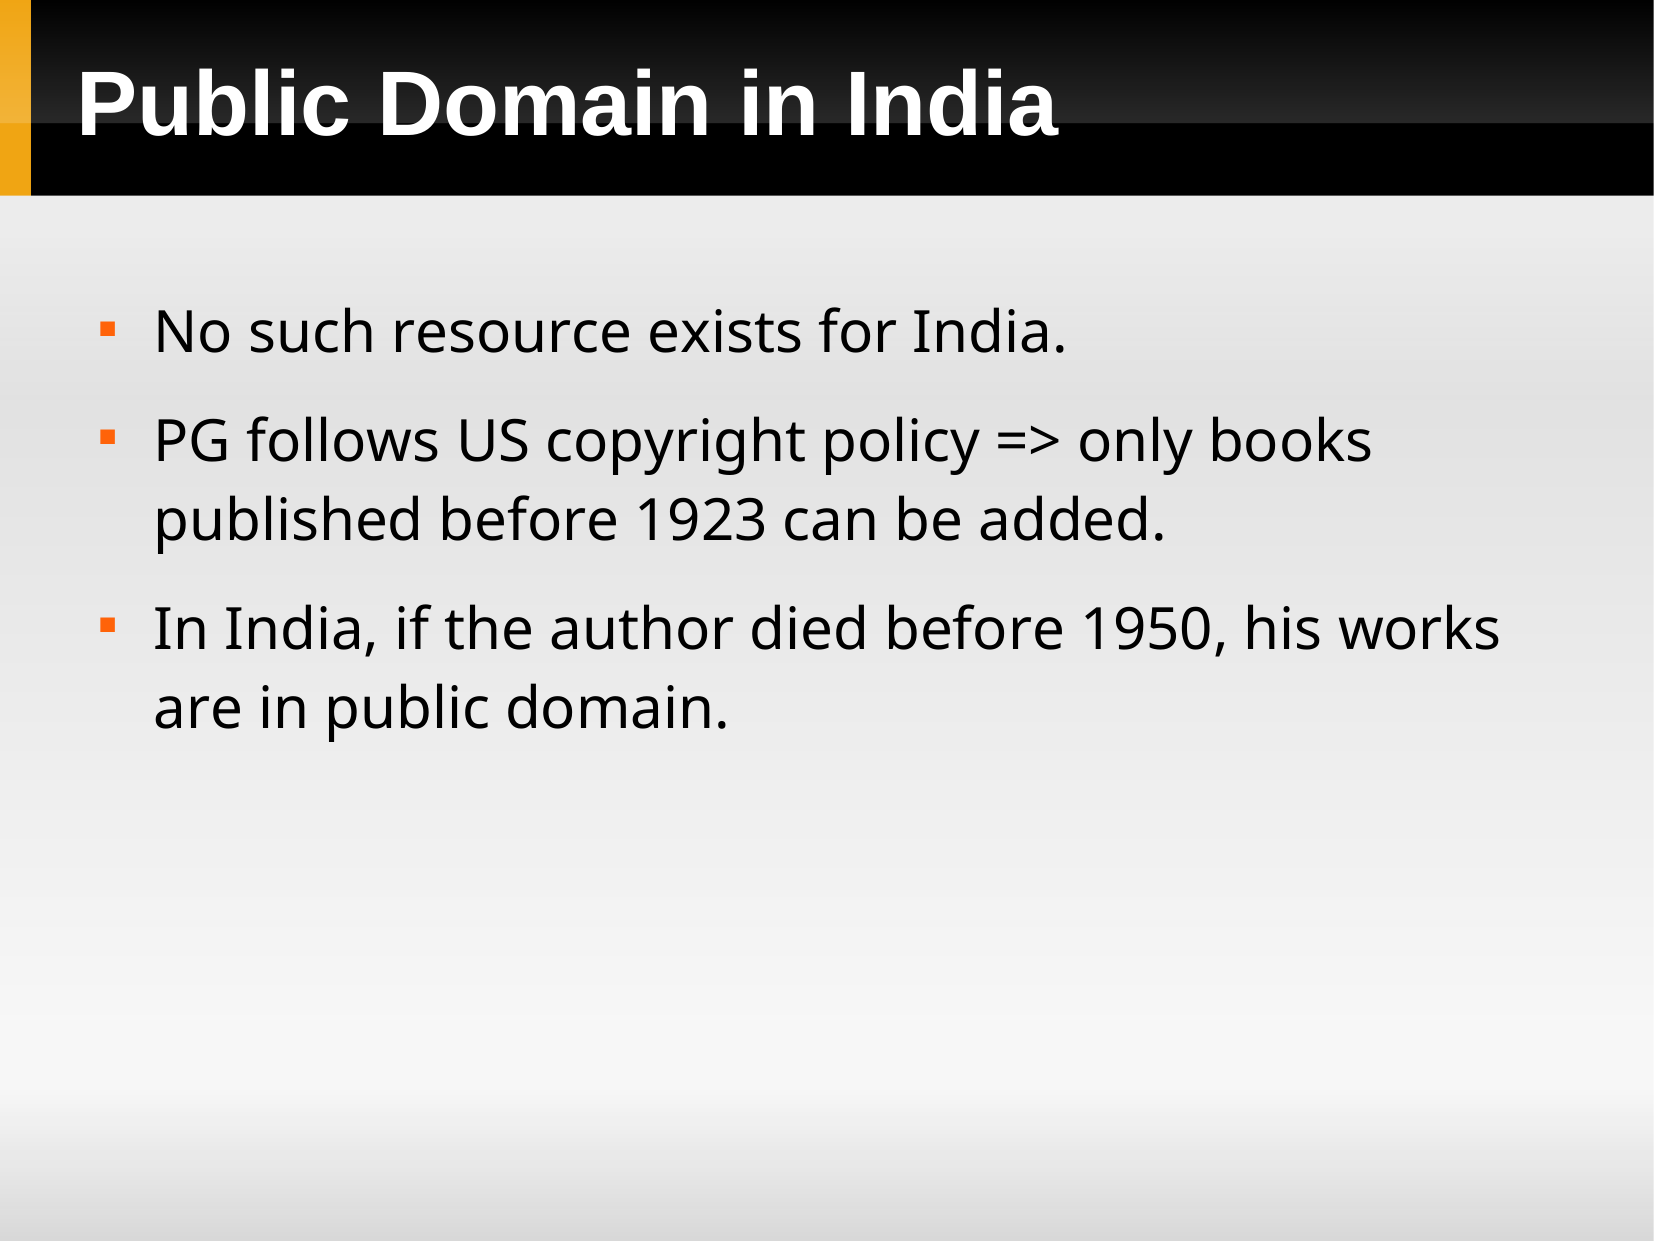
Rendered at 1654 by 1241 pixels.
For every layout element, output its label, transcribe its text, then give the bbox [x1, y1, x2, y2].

picture [0, 0, 1654, 1241]
list No such resource exists for India. PG follows US copyright policy => only books published before 1923 can be added. In India, if the author died before 1950, his works are in public domain. [82, 290, 1571, 1109]
title Public Domain in India [76, 0, 1565, 208]
